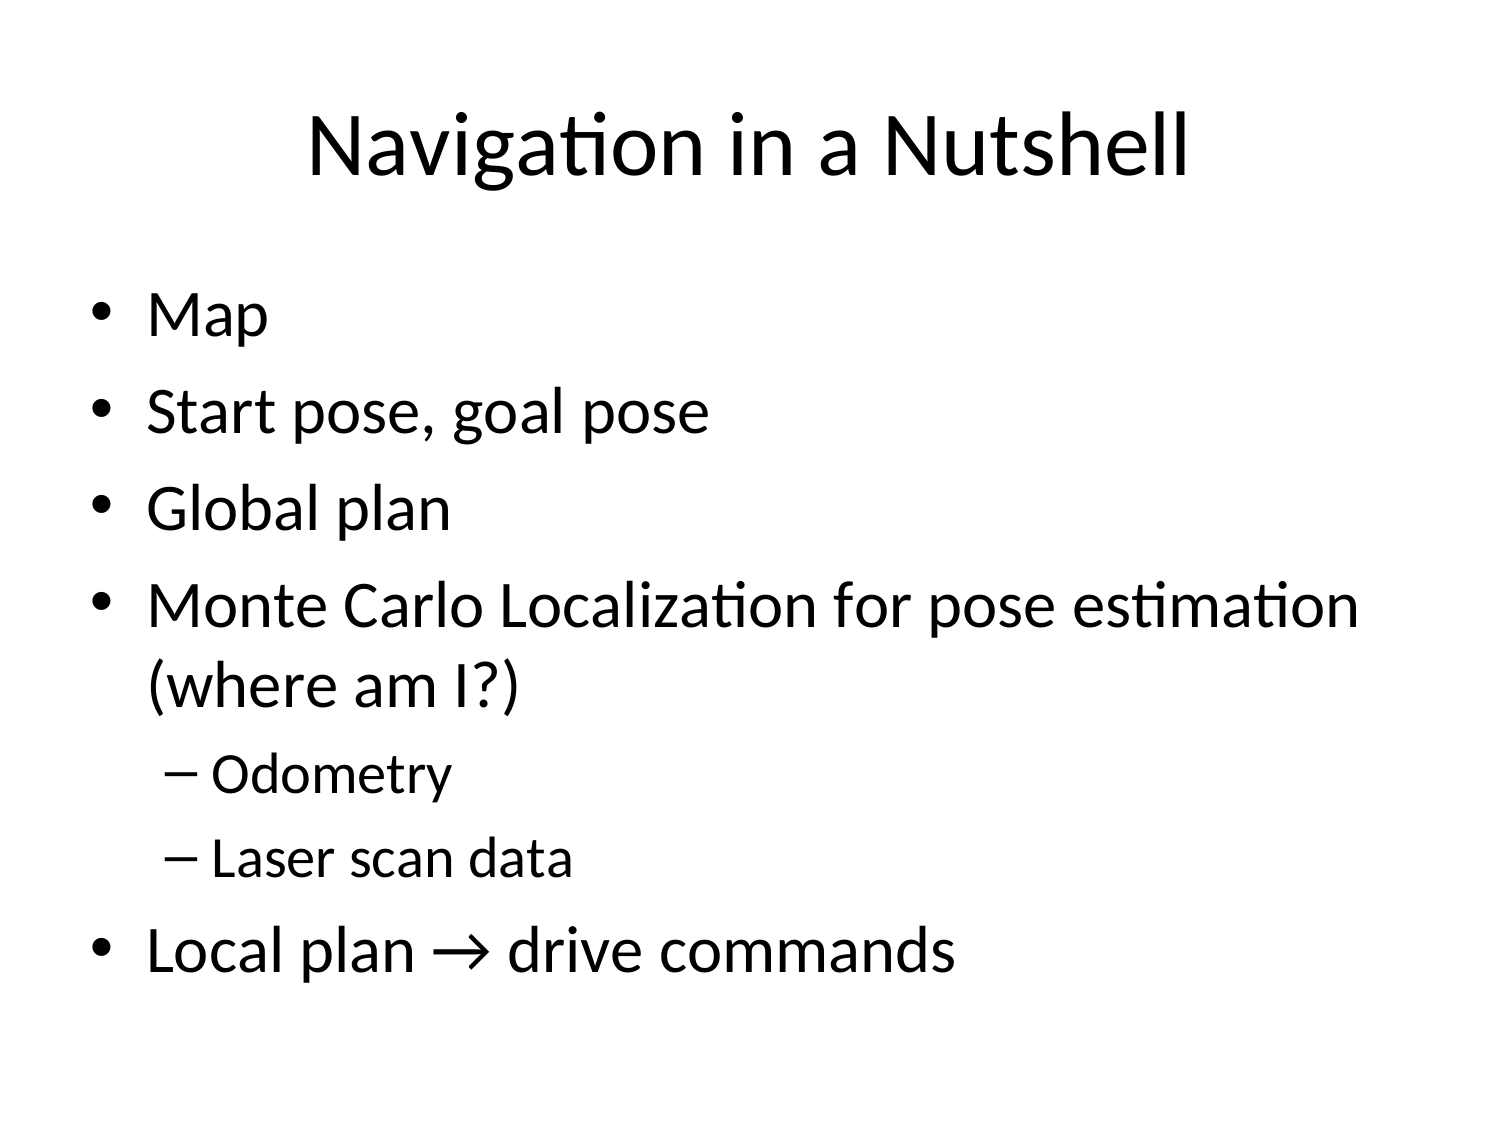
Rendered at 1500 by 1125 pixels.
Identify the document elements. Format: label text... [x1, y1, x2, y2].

list Map Start pose, goal pose Global plan Monte Carlo Localization for pose estimation (where am I?) Odometry Laser scan data Local plan → drive commands [75, 262, 1426, 1006]
title Navigation in a Nutshell [75, 20, 1426, 257]
